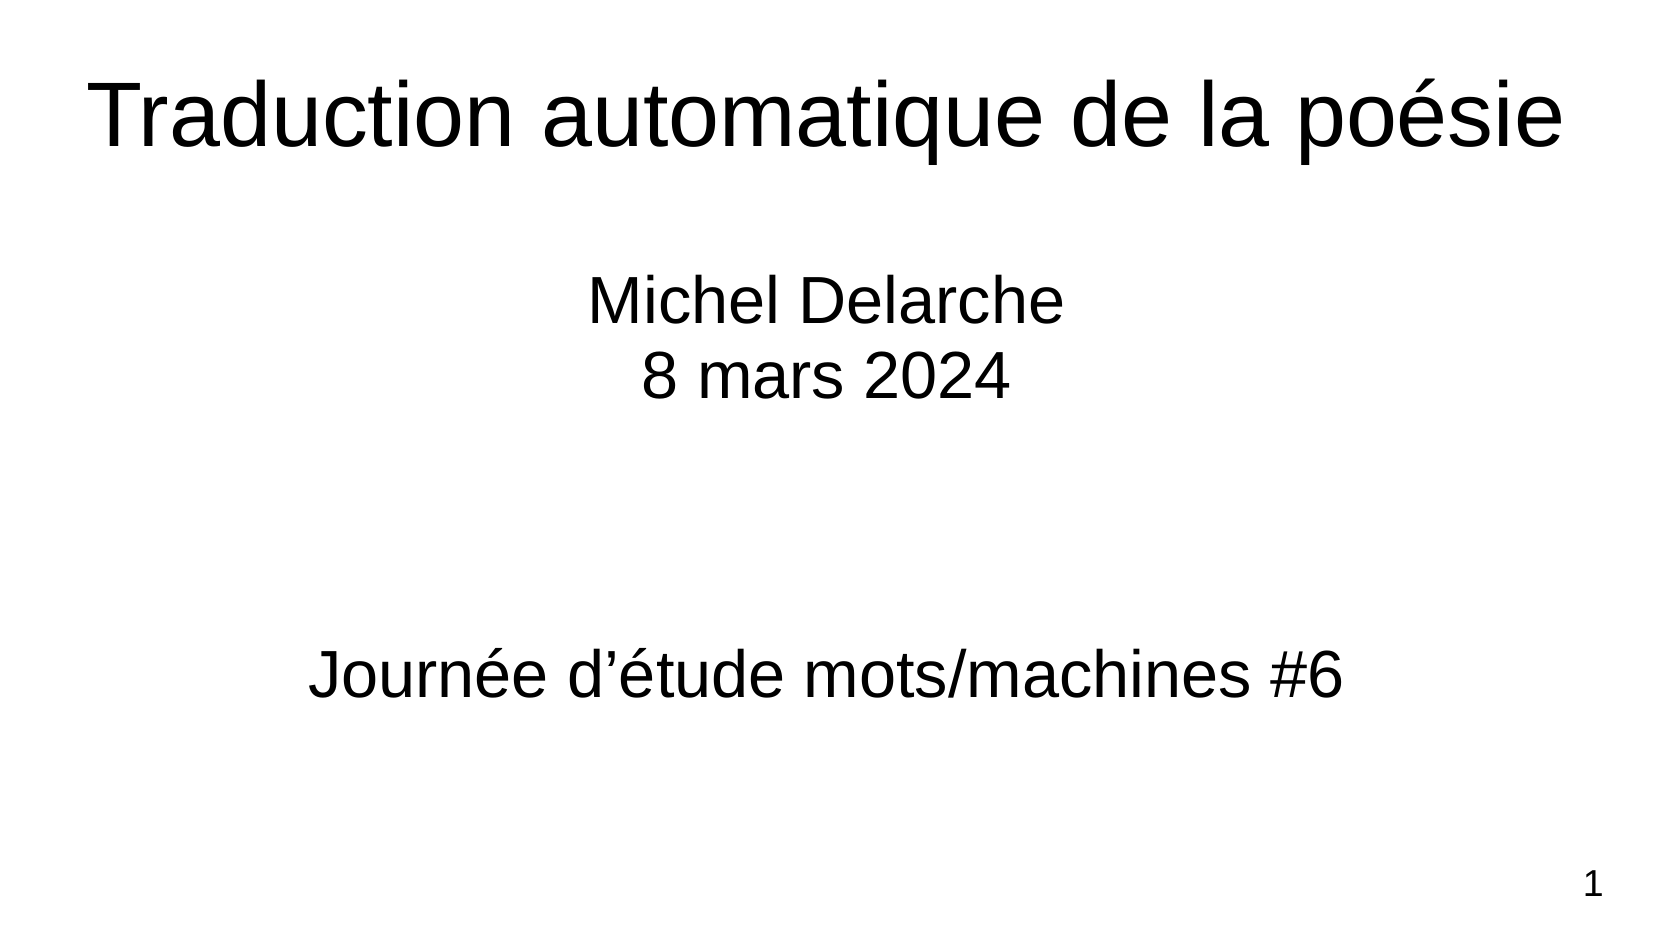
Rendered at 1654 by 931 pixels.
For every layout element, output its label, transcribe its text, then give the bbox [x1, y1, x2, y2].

title Traduction automatique de la poésie [82, 37, 1571, 193]
subtitle Michel Delarche 8 mars 2024 Journée d’étude mots/machines #6 [82, 217, 1571, 758]
text_box <numéro> [1568, 855, 1631, 912]
